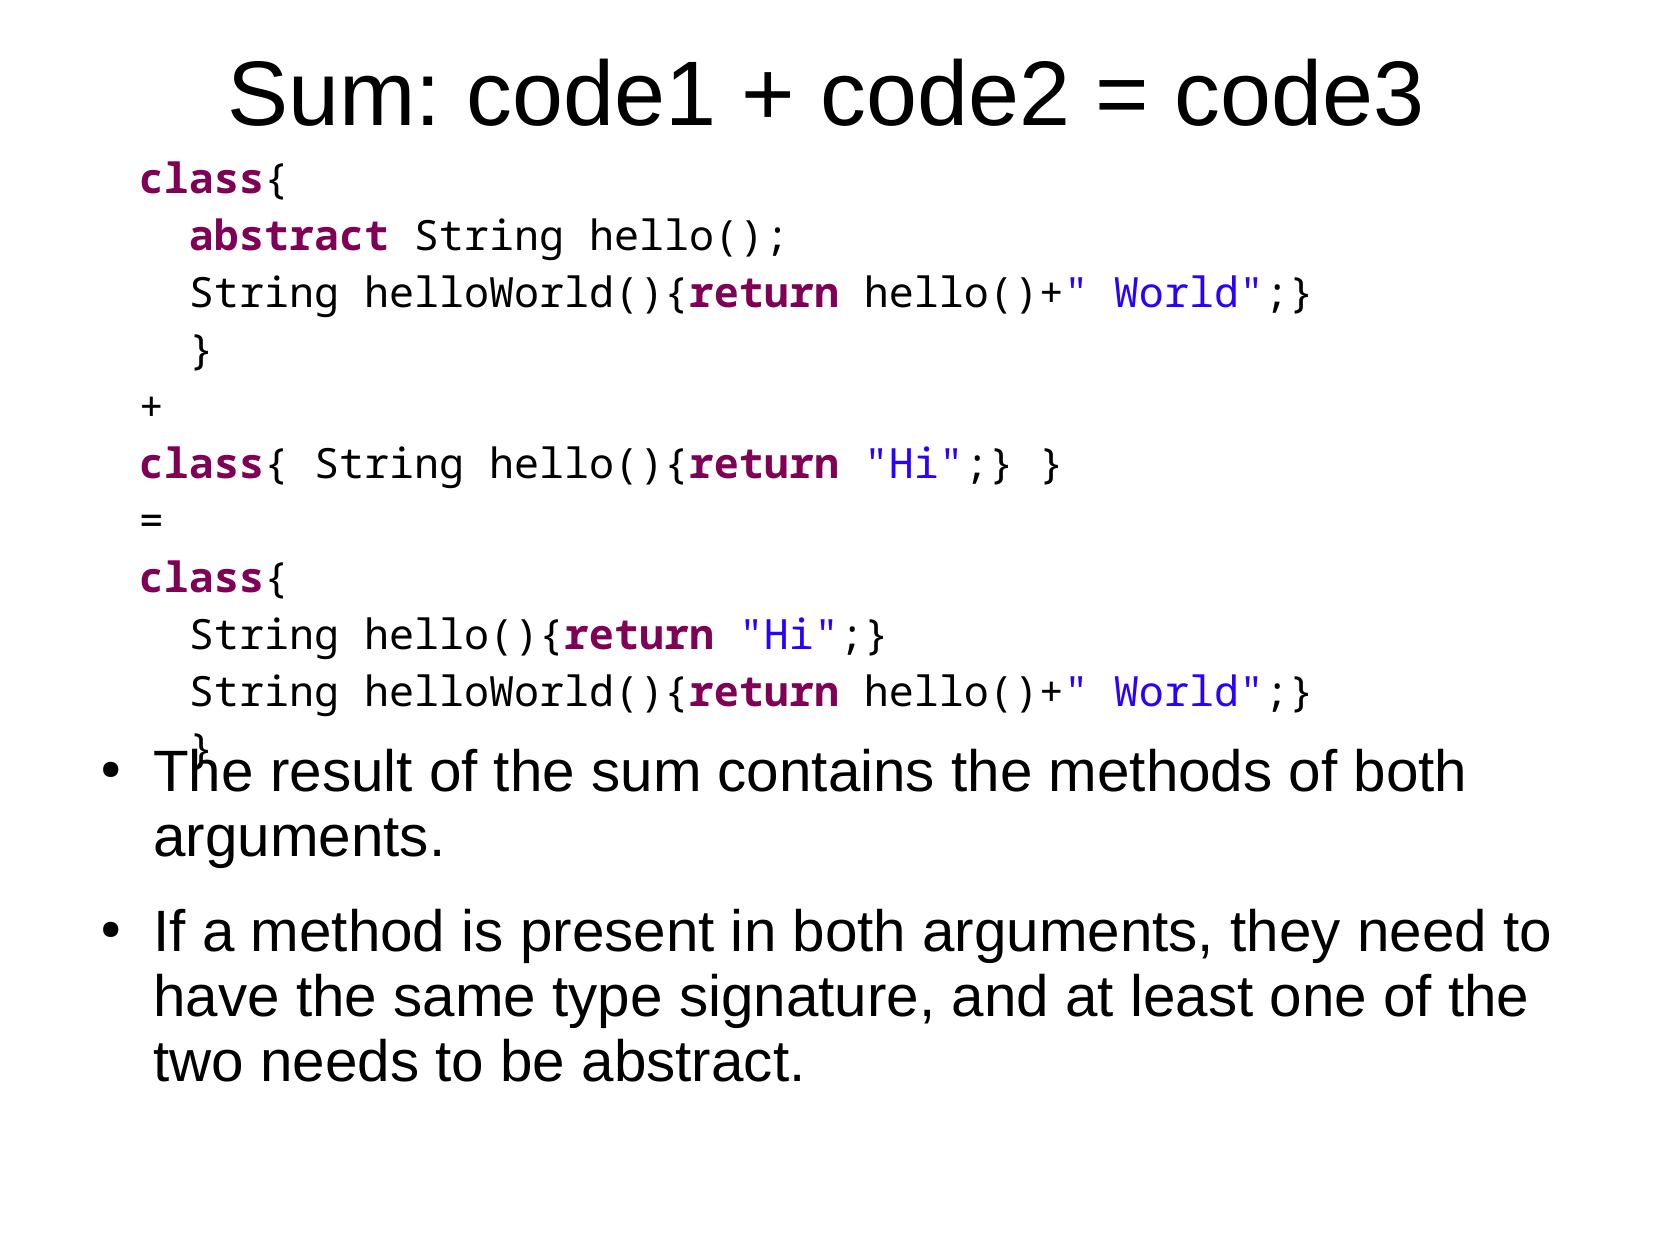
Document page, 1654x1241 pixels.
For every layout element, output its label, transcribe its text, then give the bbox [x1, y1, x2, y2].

text_box class{ abstract String hello(); String helloWorld(){return hello()+" World";} } + class{ String hello(){return "Hi";} } = class{ String hello(){return "Hi";} String helloWorld(){return hello()+" World";} } [124, 141, 1501, 787]
list The result of the sum contains the methods of both arguments. If a method is present in both arguments, they need to have the same type signature, and at least one of the two needs to be abstract. [82, 739, 1571, 1217]
title Sum: code1 + code2 = code3 [82, 0, 1571, 198]
